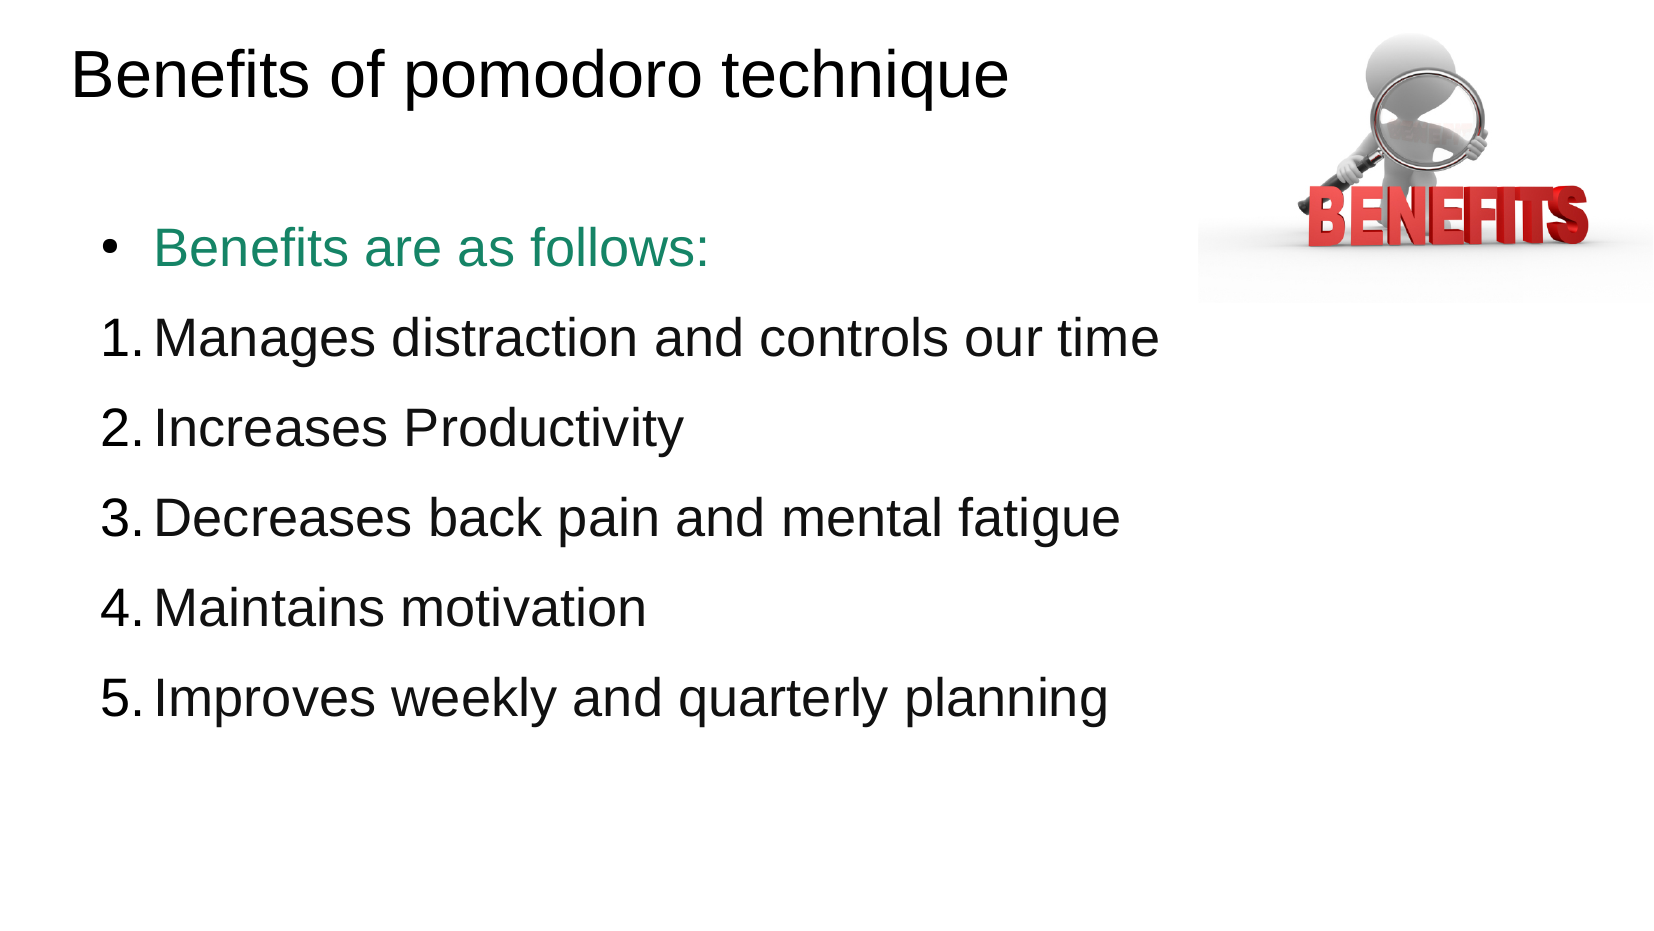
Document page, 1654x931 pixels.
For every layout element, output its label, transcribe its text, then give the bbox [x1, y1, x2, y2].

title Benefits of pomodoro technique [70, 37, 1198, 154]
list Benefits are as follows: Manages distraction and controls our time Increases Productivity Decreases back pain and mental fatigue Maintains motivation Improves weekly and quarterly planning [82, 217, 1571, 758]
picture [1198, 8, 1654, 303]
